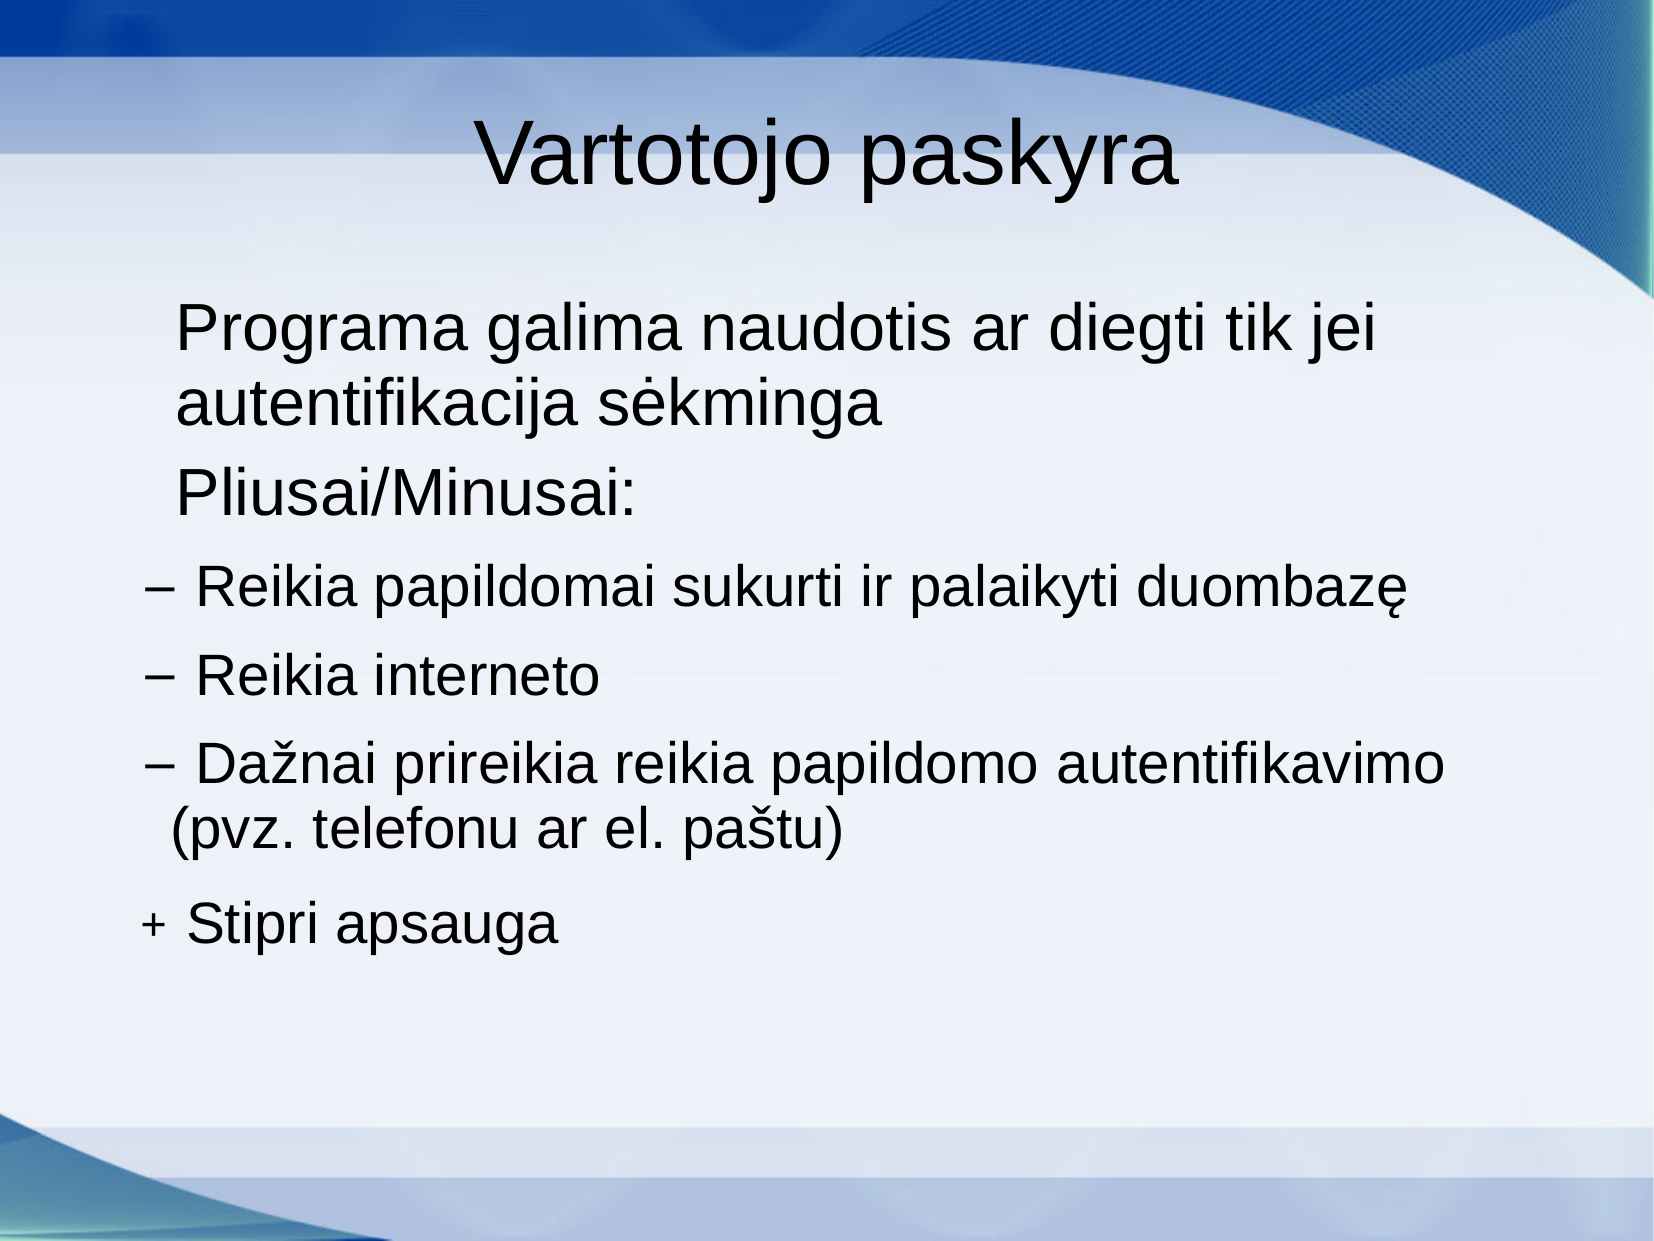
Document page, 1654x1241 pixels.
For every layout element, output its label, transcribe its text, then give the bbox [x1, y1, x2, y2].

picture [0, 0, 1654, 1241]
list Pliusai/Minusai: Reikia papildomai sukurti ir palaikyti duombazę Reikia interneto Dažnai prireikia reikia papildomo autentifikavimo (pvz. telefonu ar el. paštu) Stipri apsauga [105, 455, 1654, 1081]
list Programa galima naudotis ar diegti tik jei autentifikacija sėkminga [105, 290, 1654, 455]
title Vartotojo paskyra [82, 49, 1571, 257]
